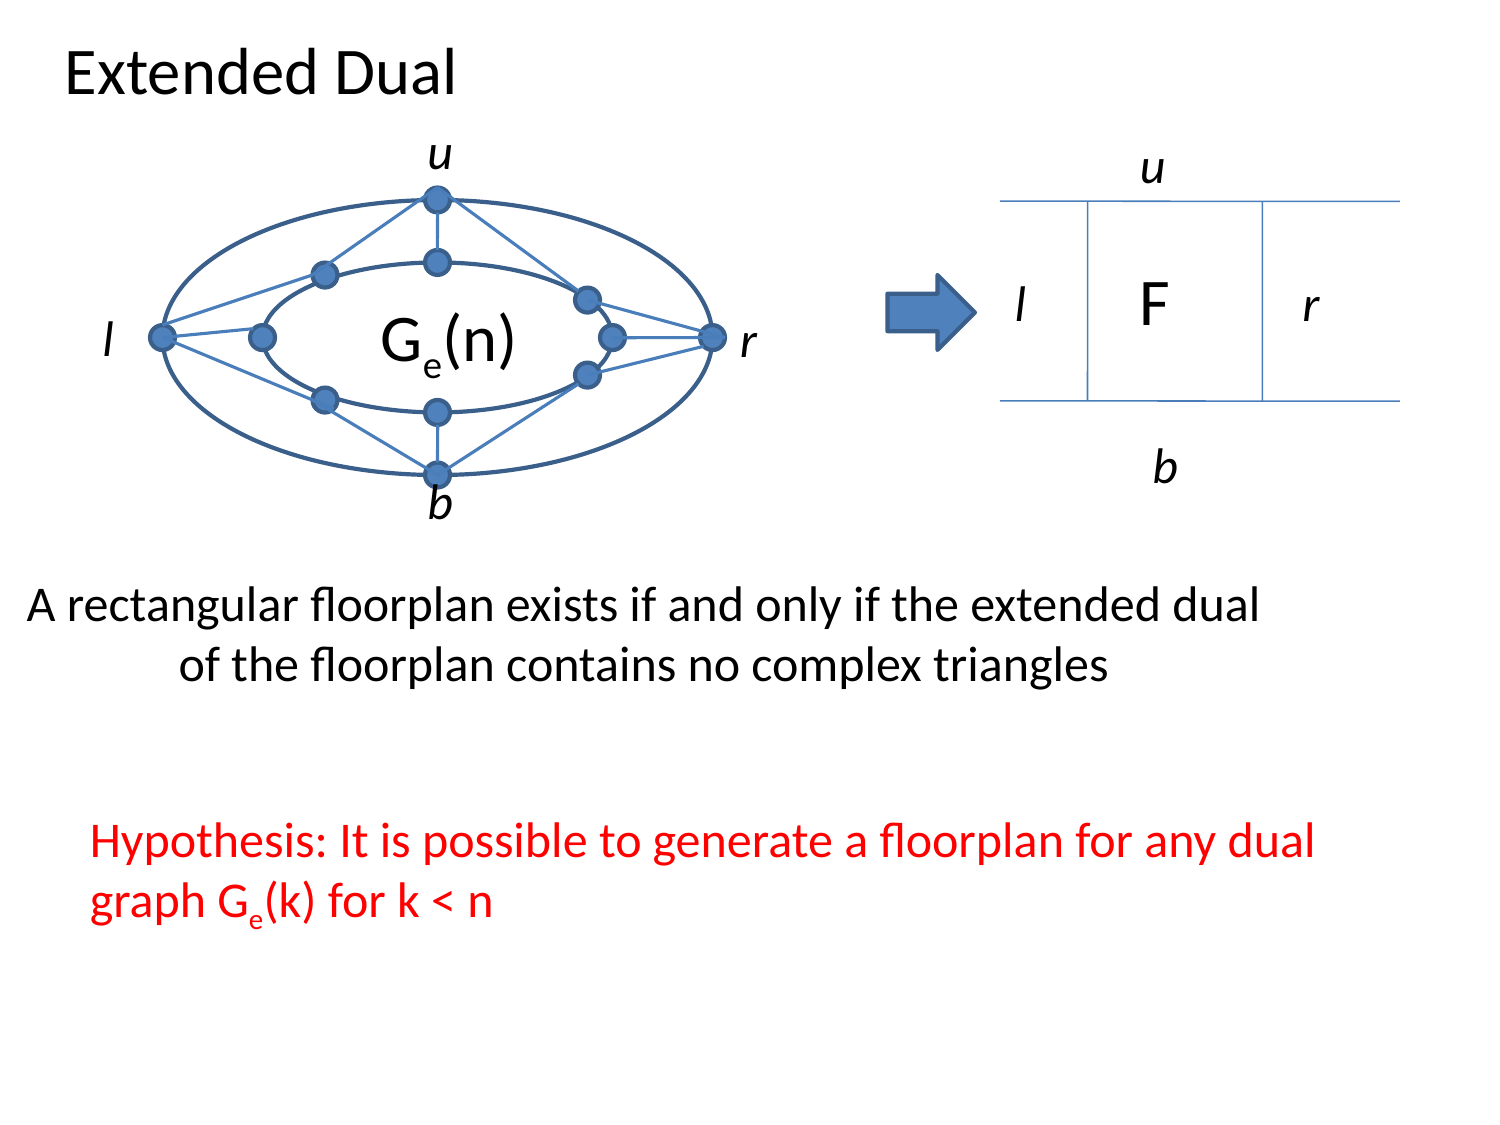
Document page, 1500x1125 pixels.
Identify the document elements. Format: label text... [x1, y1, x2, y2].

text_box [172, 345, 412, 475]
text_box [464, 306, 724, 472]
text_box [173, 200, 415, 318]
text_box [175, 190, 568, 461]
text_box b [412, 461, 500, 537]
text_box Ge(n) [366, 287, 601, 394]
text_box [459, 200, 724, 335]
text_box r [724, 299, 813, 375]
text_box Hypothesis: It is possible to generate a floorplan for any dual graph Ge(k) for k < n [74, 799, 1363, 944]
text_box r [1287, 263, 1375, 339]
text_box A rectangular floorplan exists if and only if the extended dual of the floorplan contains no complex triangles [0, 563, 1288, 699]
text_box l [999, 263, 1088, 339]
text_box F [1125, 251, 1238, 346]
text_box [887, 274, 975, 350]
text_box b [1137, 426, 1225, 501]
text_box u [1124, 126, 1213, 201]
text_box u [412, 116, 500, 188]
text_box l [87, 299, 175, 375]
text_box Extended Dual [49, 20, 886, 116]
